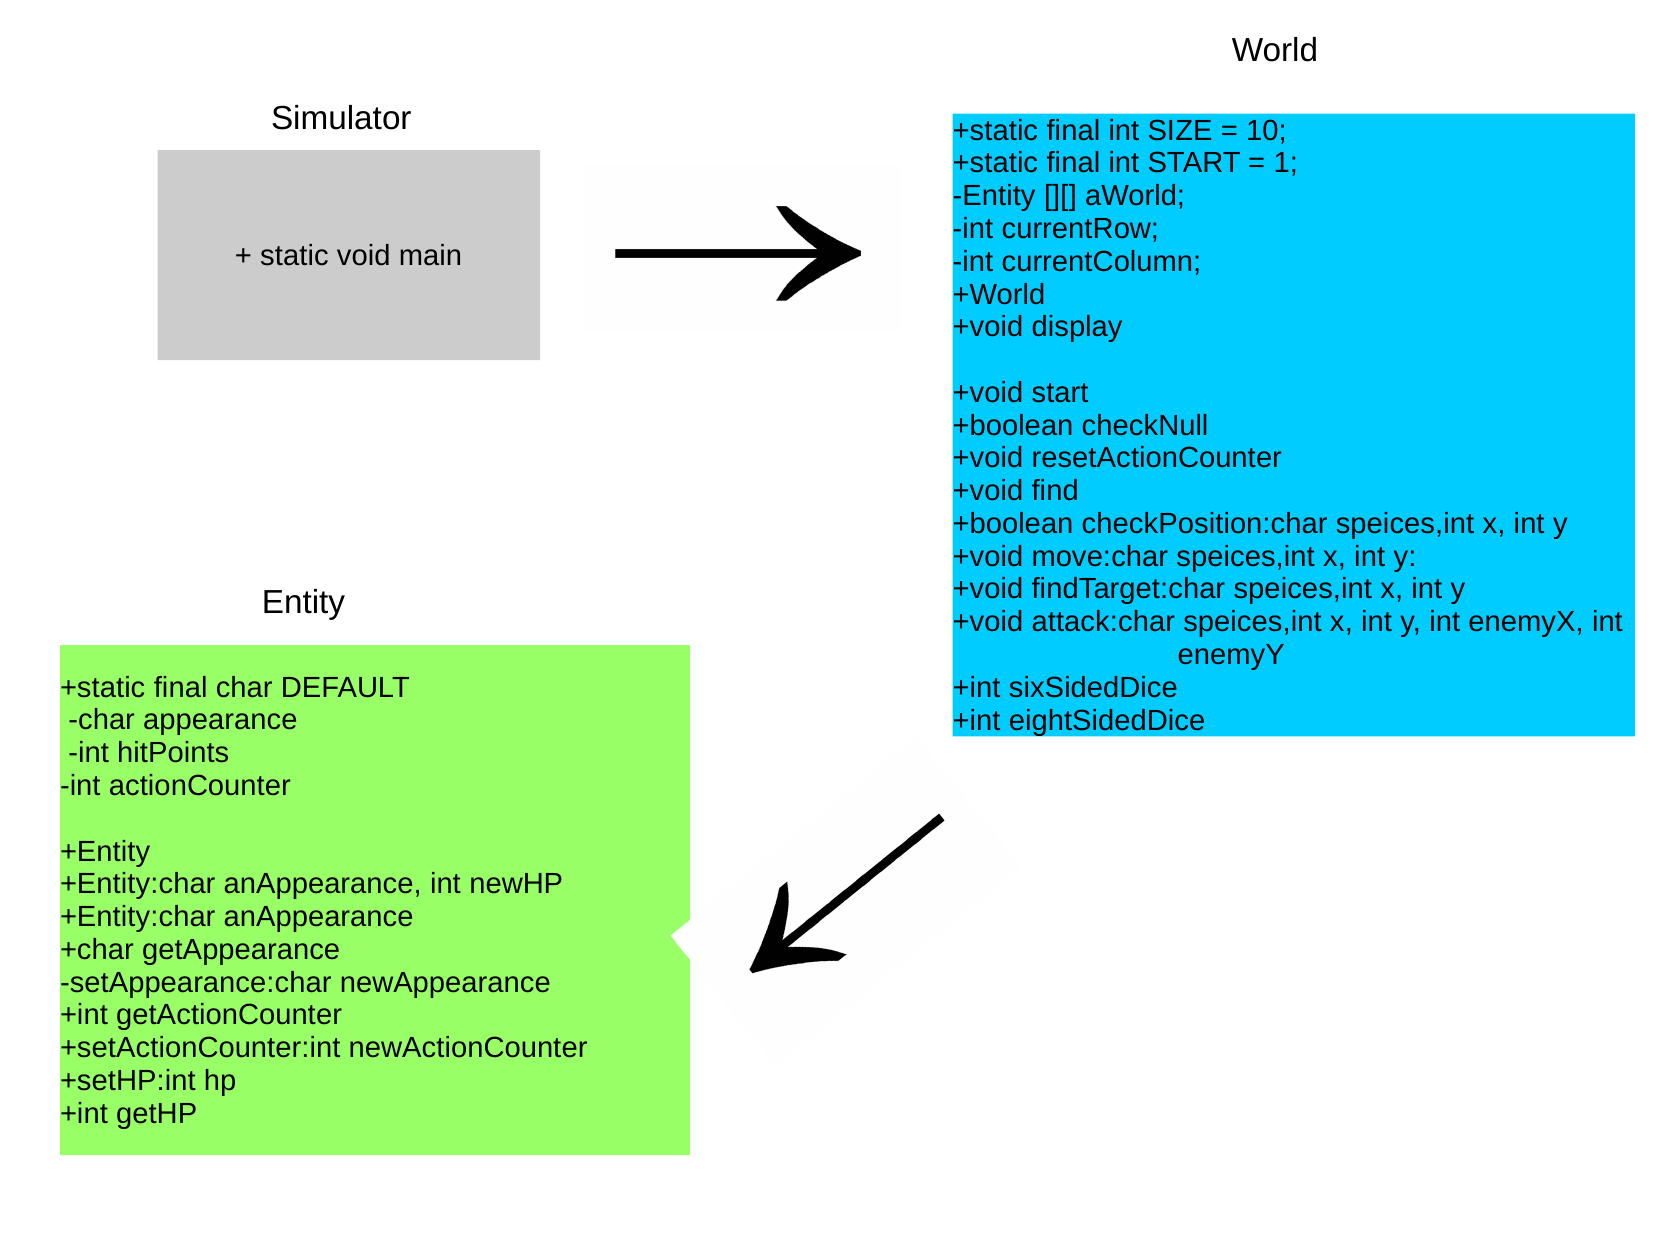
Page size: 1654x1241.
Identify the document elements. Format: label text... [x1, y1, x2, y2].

picture [585, 164, 901, 332]
title Entity [210, 559, 398, 645]
title Simulator [247, 75, 436, 150]
picture [670, 737, 1021, 1066]
text_box +static final int SIZE = 10; +static final int START = 1; -Entity [][] aWorld; -int currentRow; -int currentColumn; +World +void display +void start +boolean checkNull +void resetActionCounter +void find +boolean checkPosition:char speices,int x, int y +void move:char speices,int x, int y: +void findTarget:char speices,int x, int y +void attack:char speices,int x, int y, int enemyX, int enemyY +int sixSidedDice +int eightSidedDice [952, 113, 1636, 737]
text_box +static final char DEFAULT -char appearance -int hitPoints -int actionCounter +Entity +Entity:char anAppearance, int newHP +Entity:char anAppearance +char getAppearance -setAppearance:char newAppearance +int getActionCounter +setActionCounter:int newActionCounter +setHP:int hp +int getHP [60, 645, 691, 1156]
title World [1095, 0, 1456, 113]
subtitle + static void main [157, 150, 541, 361]
